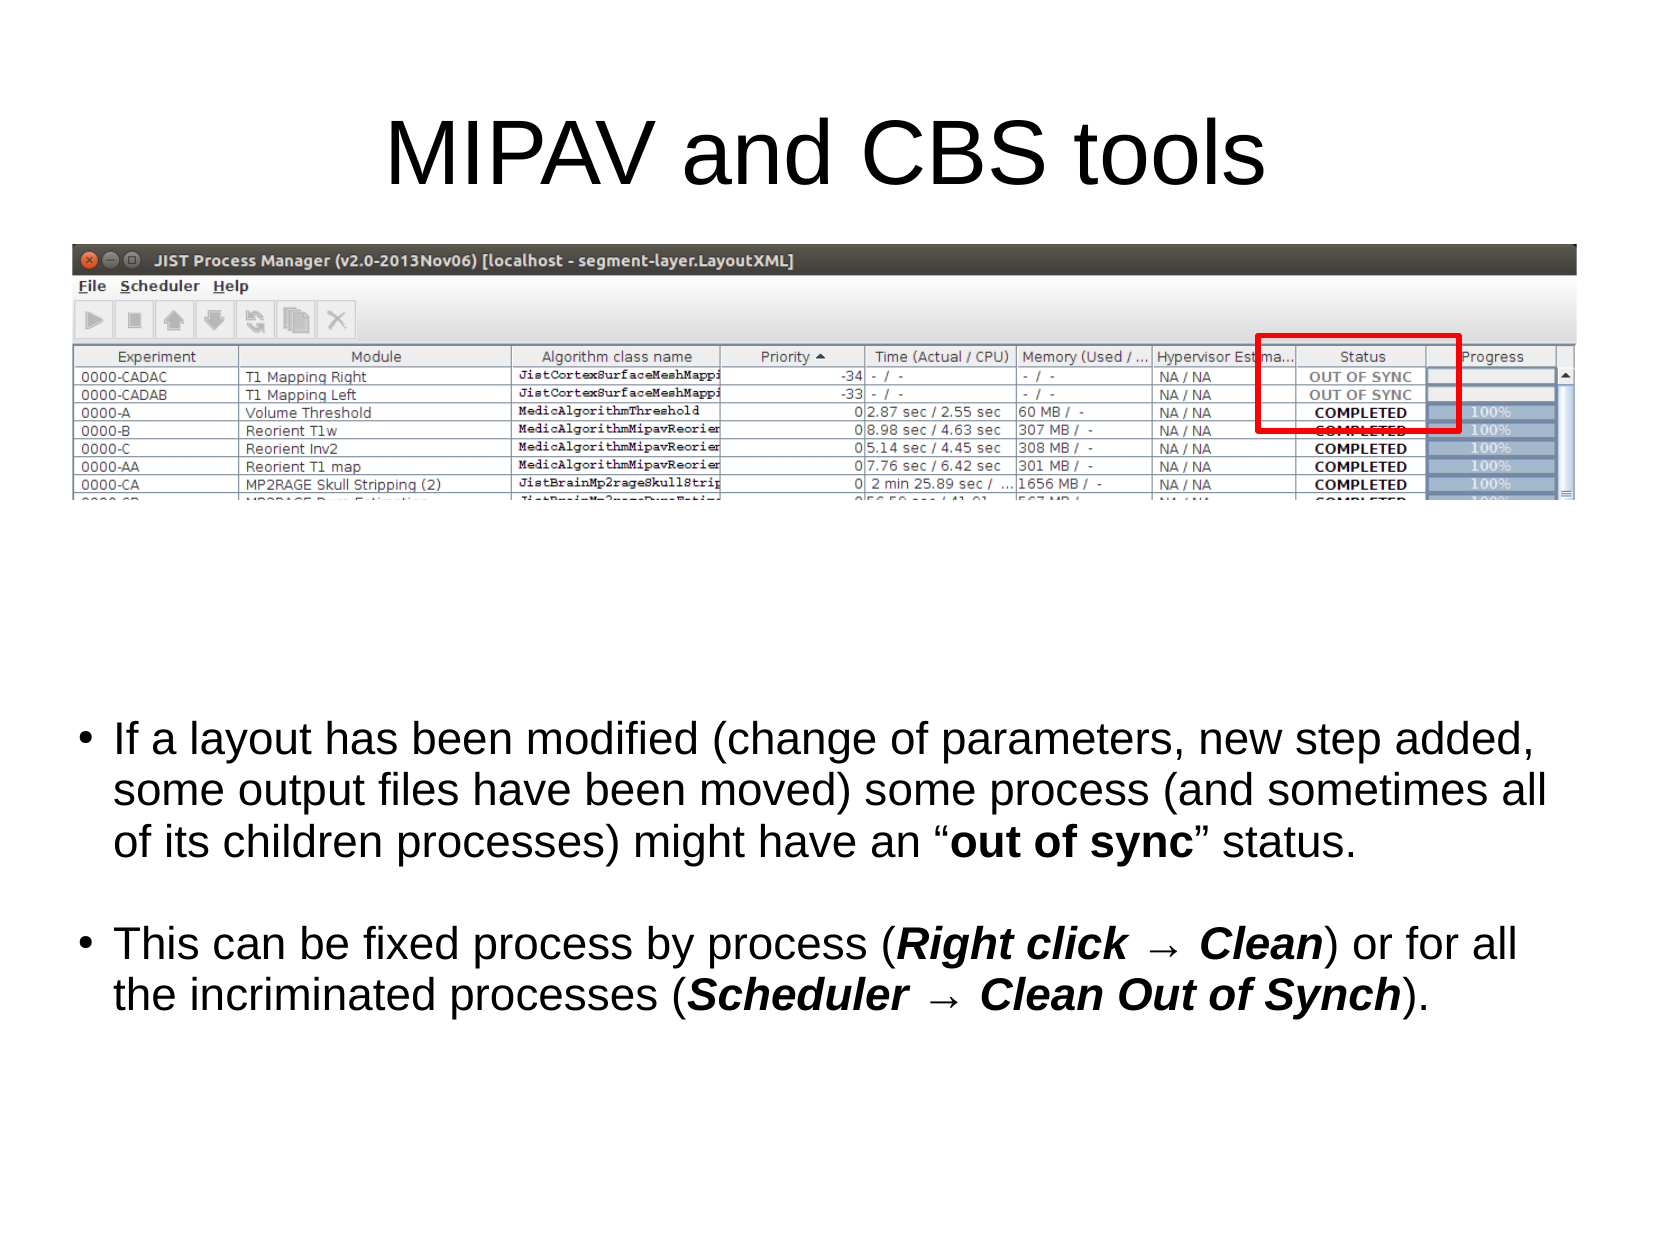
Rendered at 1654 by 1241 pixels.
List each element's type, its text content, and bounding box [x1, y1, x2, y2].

title MIPAV and CBS tools [82, 49, 1571, 244]
text_box If a layout has been modified (change of parameters, new step added, some output files have been moved) some process (and sometimes all of its children processes) might have an “out of sync” status. This can be fixed process by process (Right click → Clean) or for all the incriminated processes (Scheduler → Clean Out of Synch). [77, 511, 1566, 1223]
picture [72, 244, 1577, 500]
